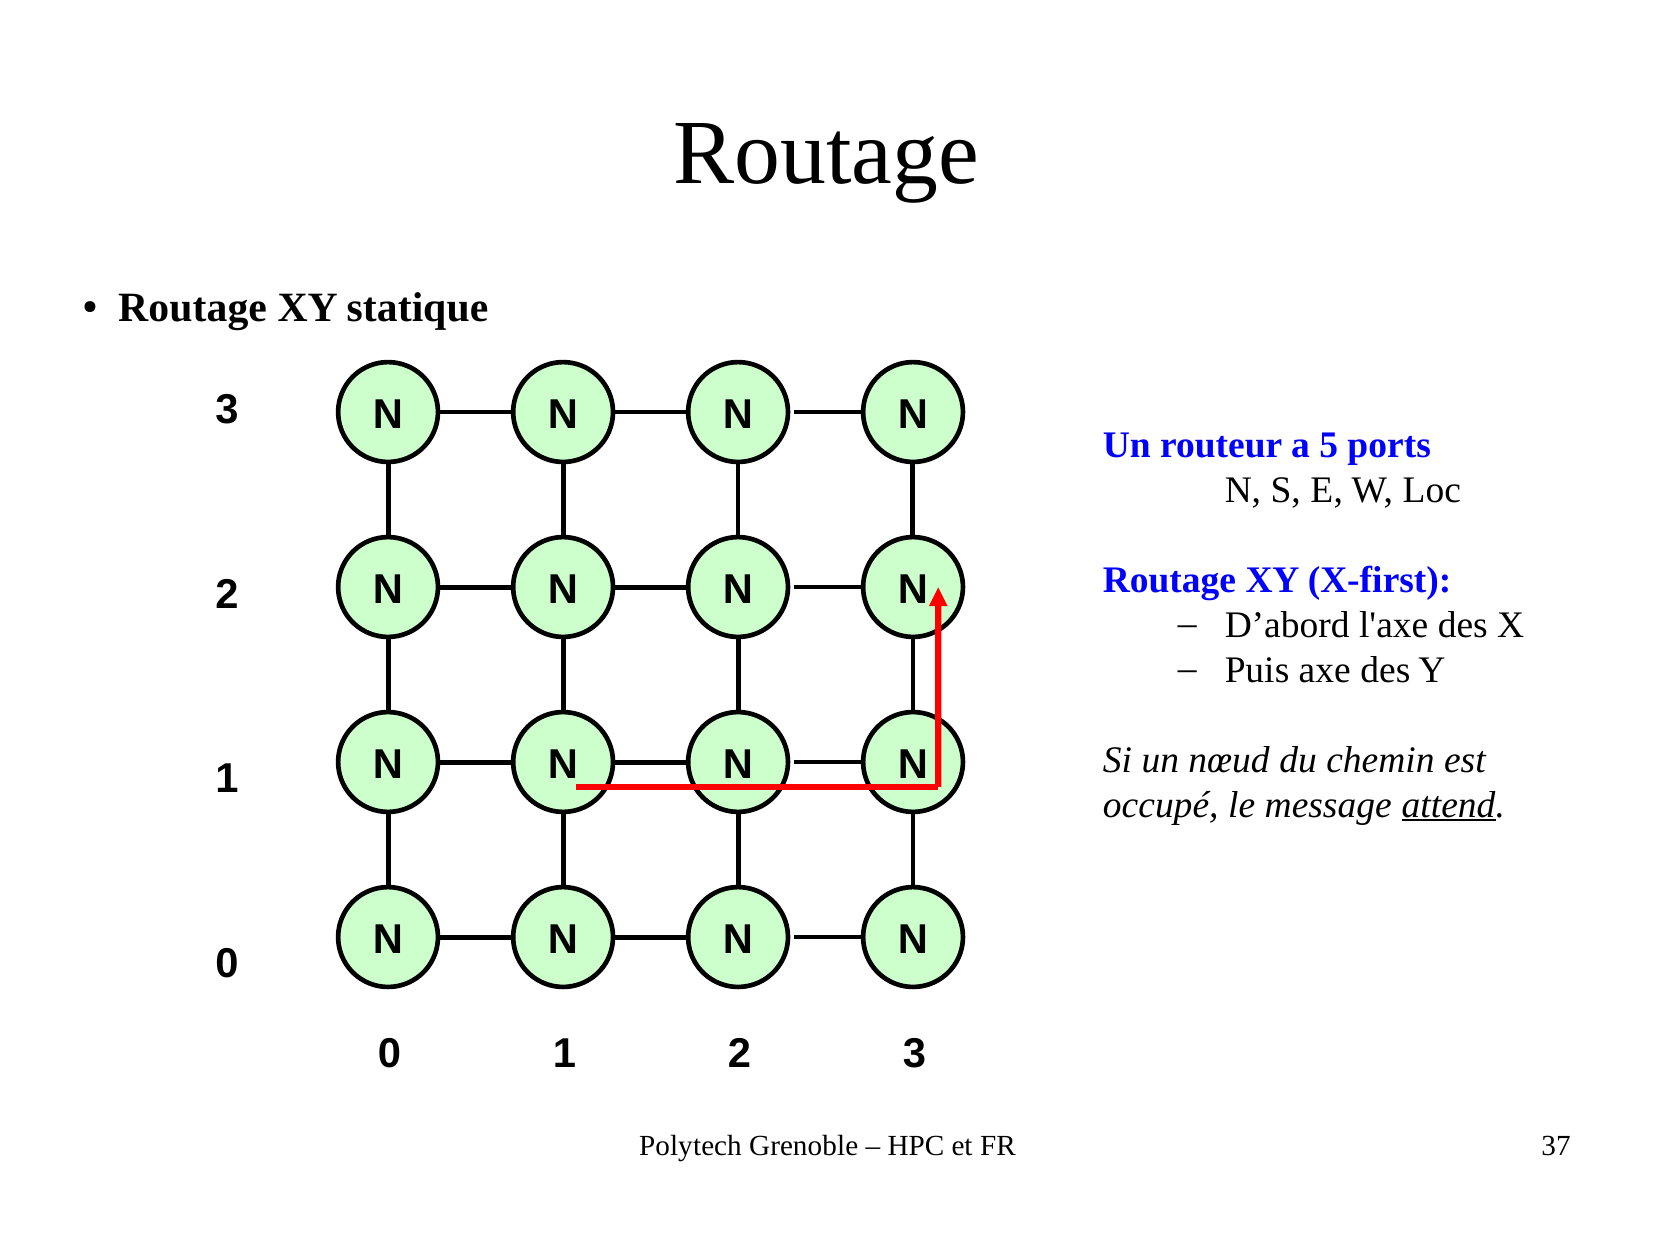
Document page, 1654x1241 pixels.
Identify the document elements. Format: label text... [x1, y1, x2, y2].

text_box N [338, 537, 438, 637]
text_box 1 [538, 1018, 592, 1134]
text_box N [688, 537, 788, 637]
text_box N [513, 887, 613, 987]
text_box 2 [713, 1018, 767, 1134]
text_box N [688, 887, 788, 987]
text_box N [338, 362, 438, 462]
text_box 0 [363, 1018, 417, 1134]
text_box N [688, 362, 788, 462]
text_box N [871, 721, 963, 812]
text_box N [863, 537, 963, 637]
text_box N [863, 712, 935, 784]
text_box 3 [200, 374, 254, 491]
text_box N [863, 887, 963, 987]
text_box 0 [200, 927, 254, 1044]
text_box N [688, 712, 788, 784]
text_box N [696, 790, 780, 812]
text_box N [513, 537, 613, 637]
title Routage [82, 49, 1571, 213]
text_box 1 [200, 743, 254, 859]
list Routage XY statique [82, 213, 1571, 378]
text_box N [338, 887, 438, 987]
text_box N [513, 362, 613, 462]
text_box N [863, 362, 963, 462]
text_box Un routeur a 5 ports N, S, E, W, Loc Routage XY (X-first): D’abord l'axe des X Puis axe des Y Si un nœud du chemin est occupé, le message attend. [1088, 412, 1540, 833]
text_box N [338, 712, 438, 812]
text_box 3 [888, 1018, 942, 1134]
text_box N [513, 712, 613, 812]
text_box 2 [200, 558, 254, 675]
